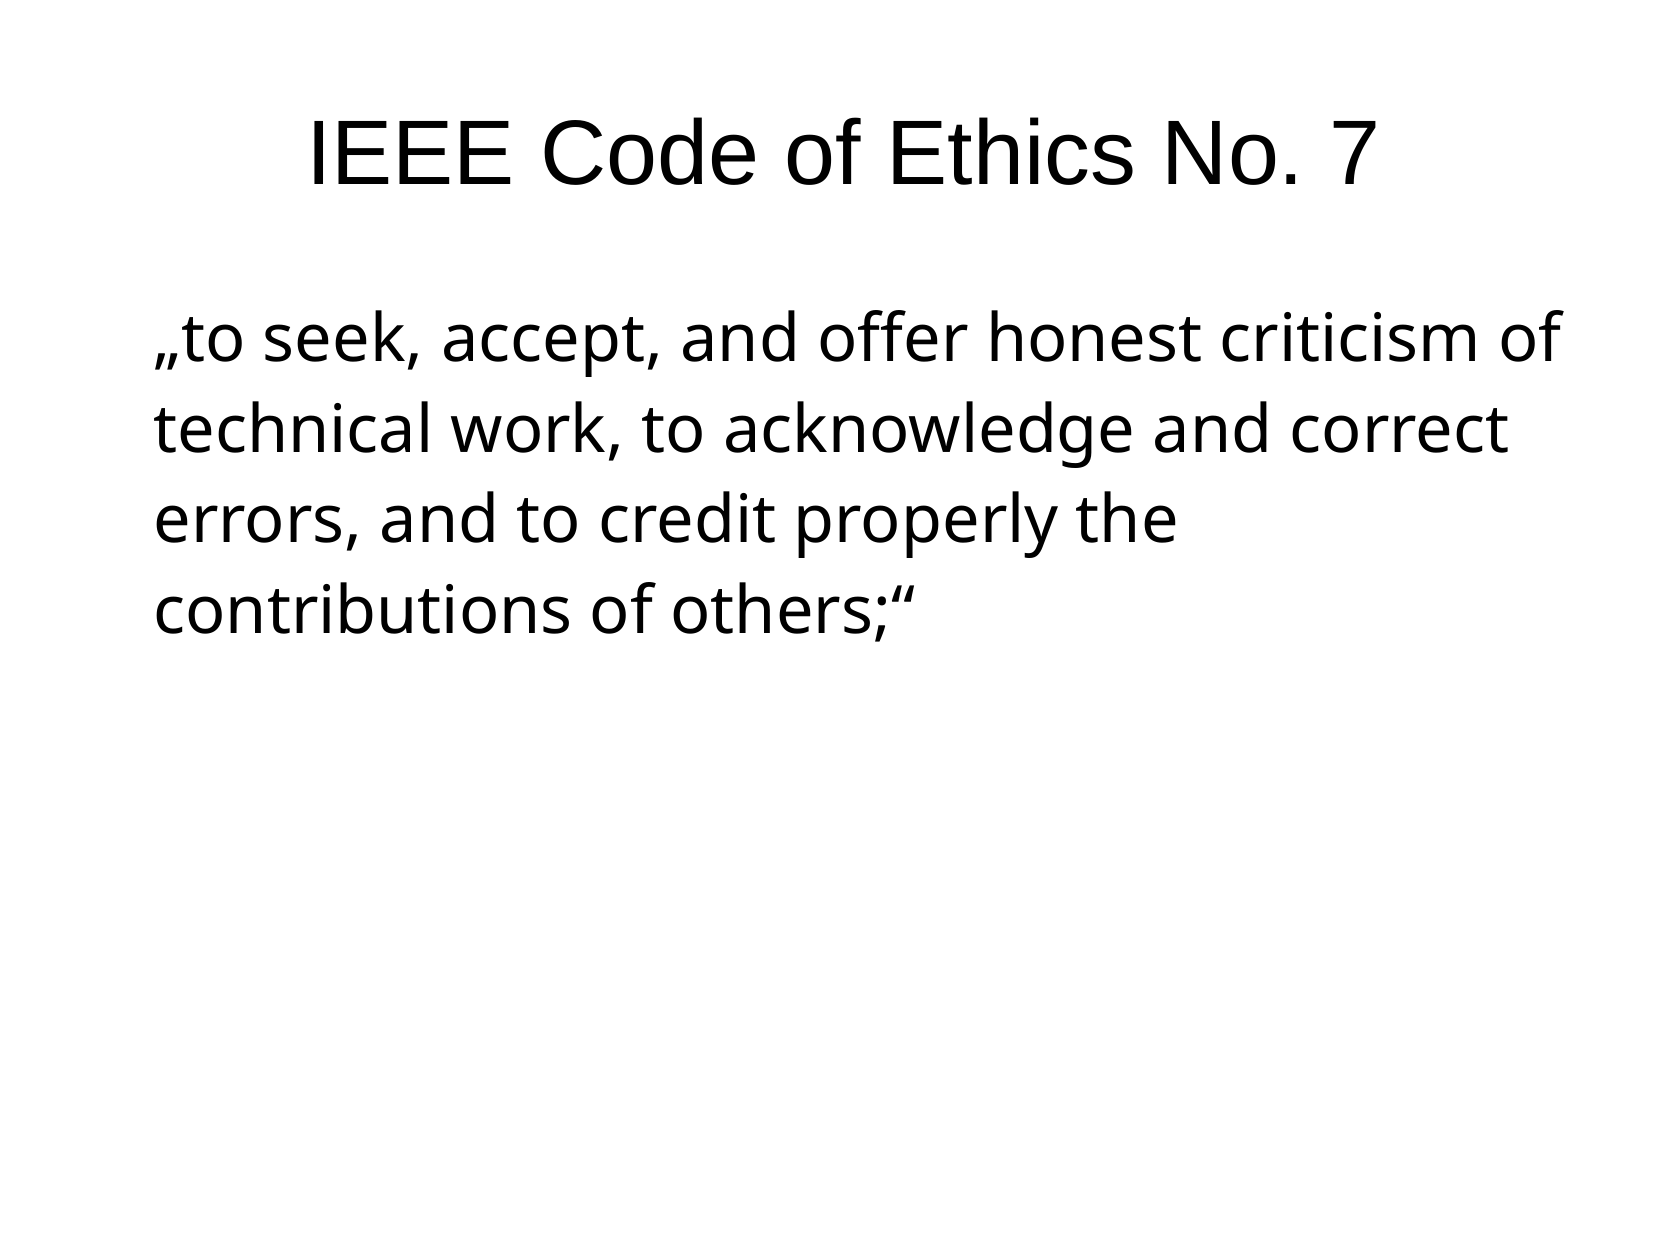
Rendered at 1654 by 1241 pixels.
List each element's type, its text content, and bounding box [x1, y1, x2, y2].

list „to seek, accept, and offer honest criticism of technical work, to acknowledge and correct errors, and to credit properly the contributions of others;“ [82, 290, 1571, 1010]
title IEEE Code of Ethics No. 7 [82, 49, 1571, 257]
